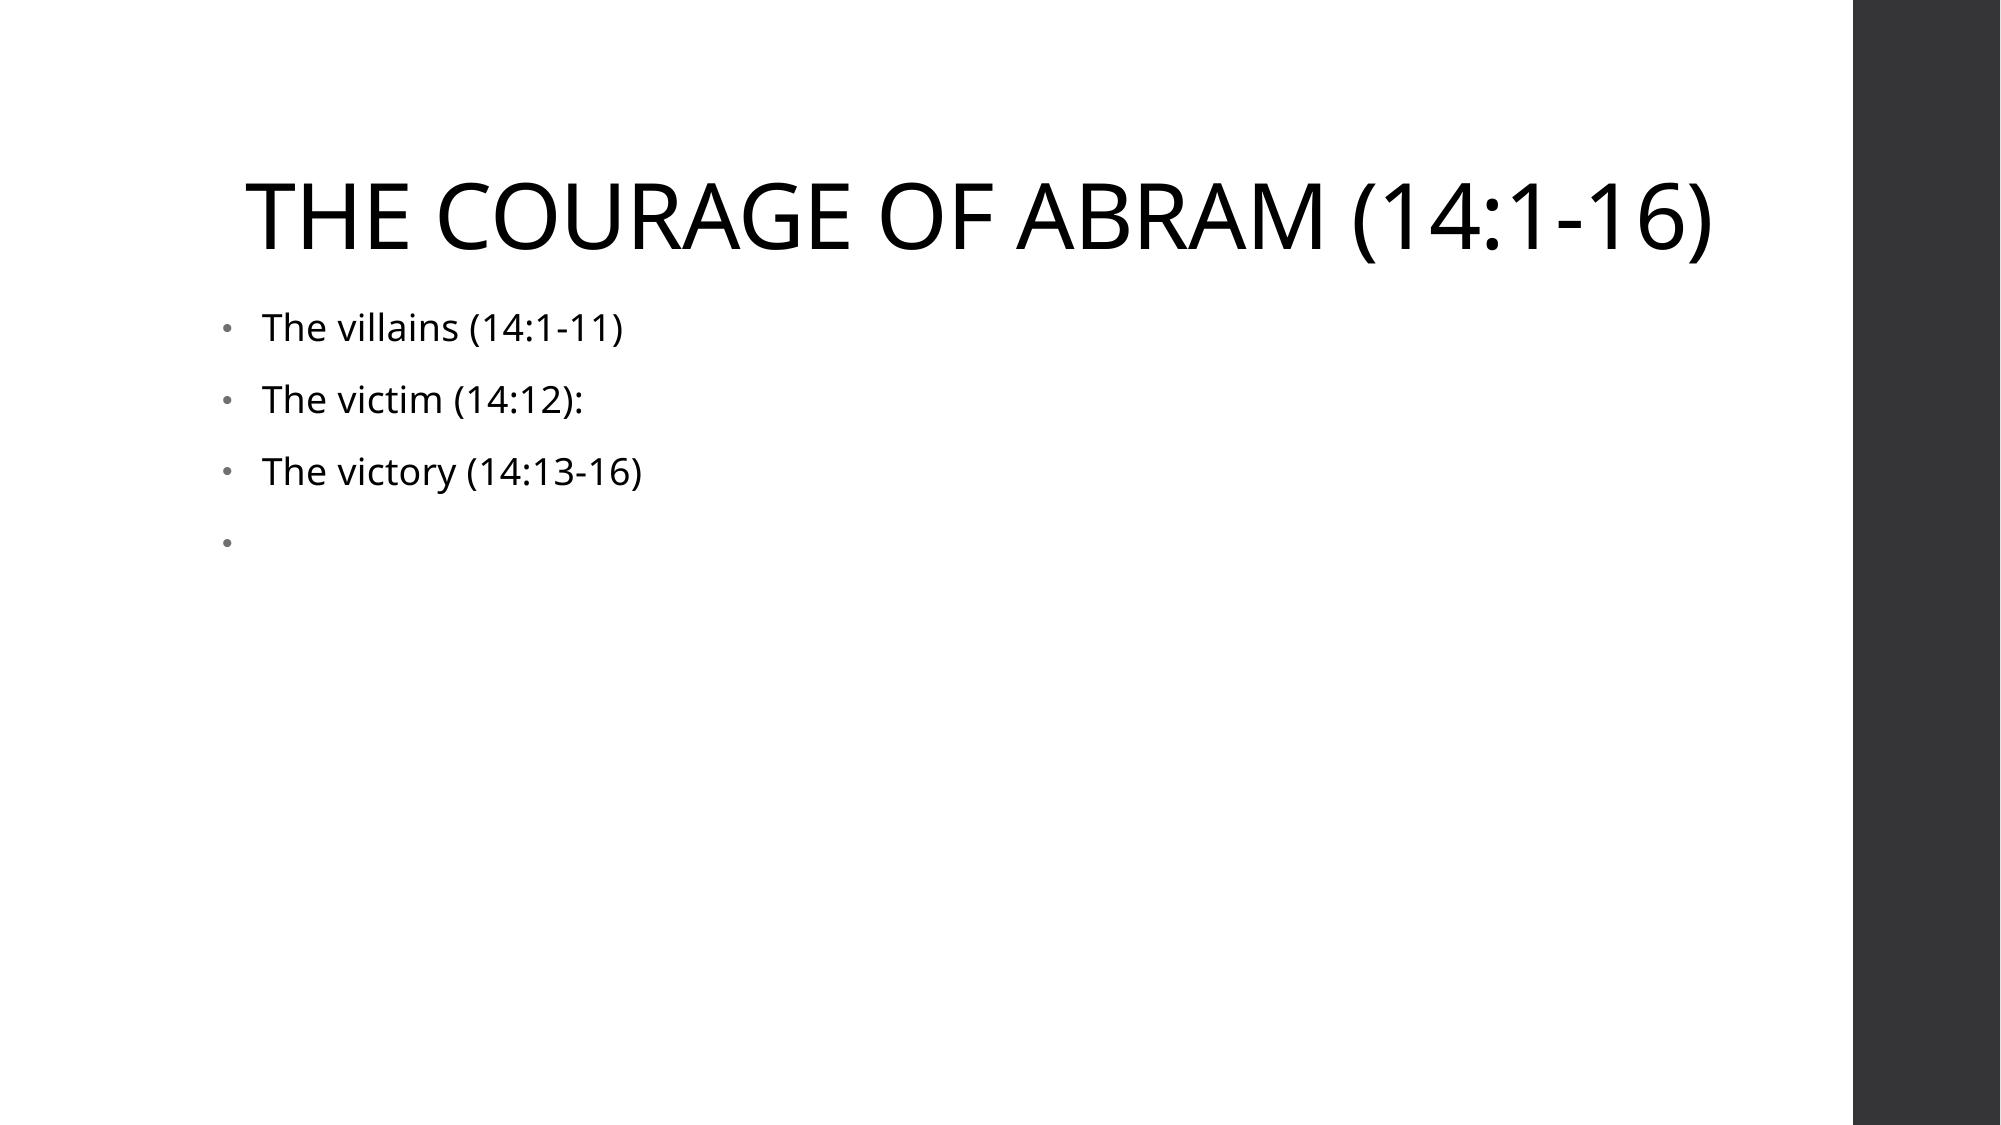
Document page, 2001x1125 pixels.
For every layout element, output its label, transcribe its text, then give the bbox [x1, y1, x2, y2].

list The villains (14:1-11) The victim (14:12): The victory (14:13-16) [206, 299, 1617, 1014]
title THE COURAGE OF ABRAM (14:1-16) [206, 60, 1797, 278]
